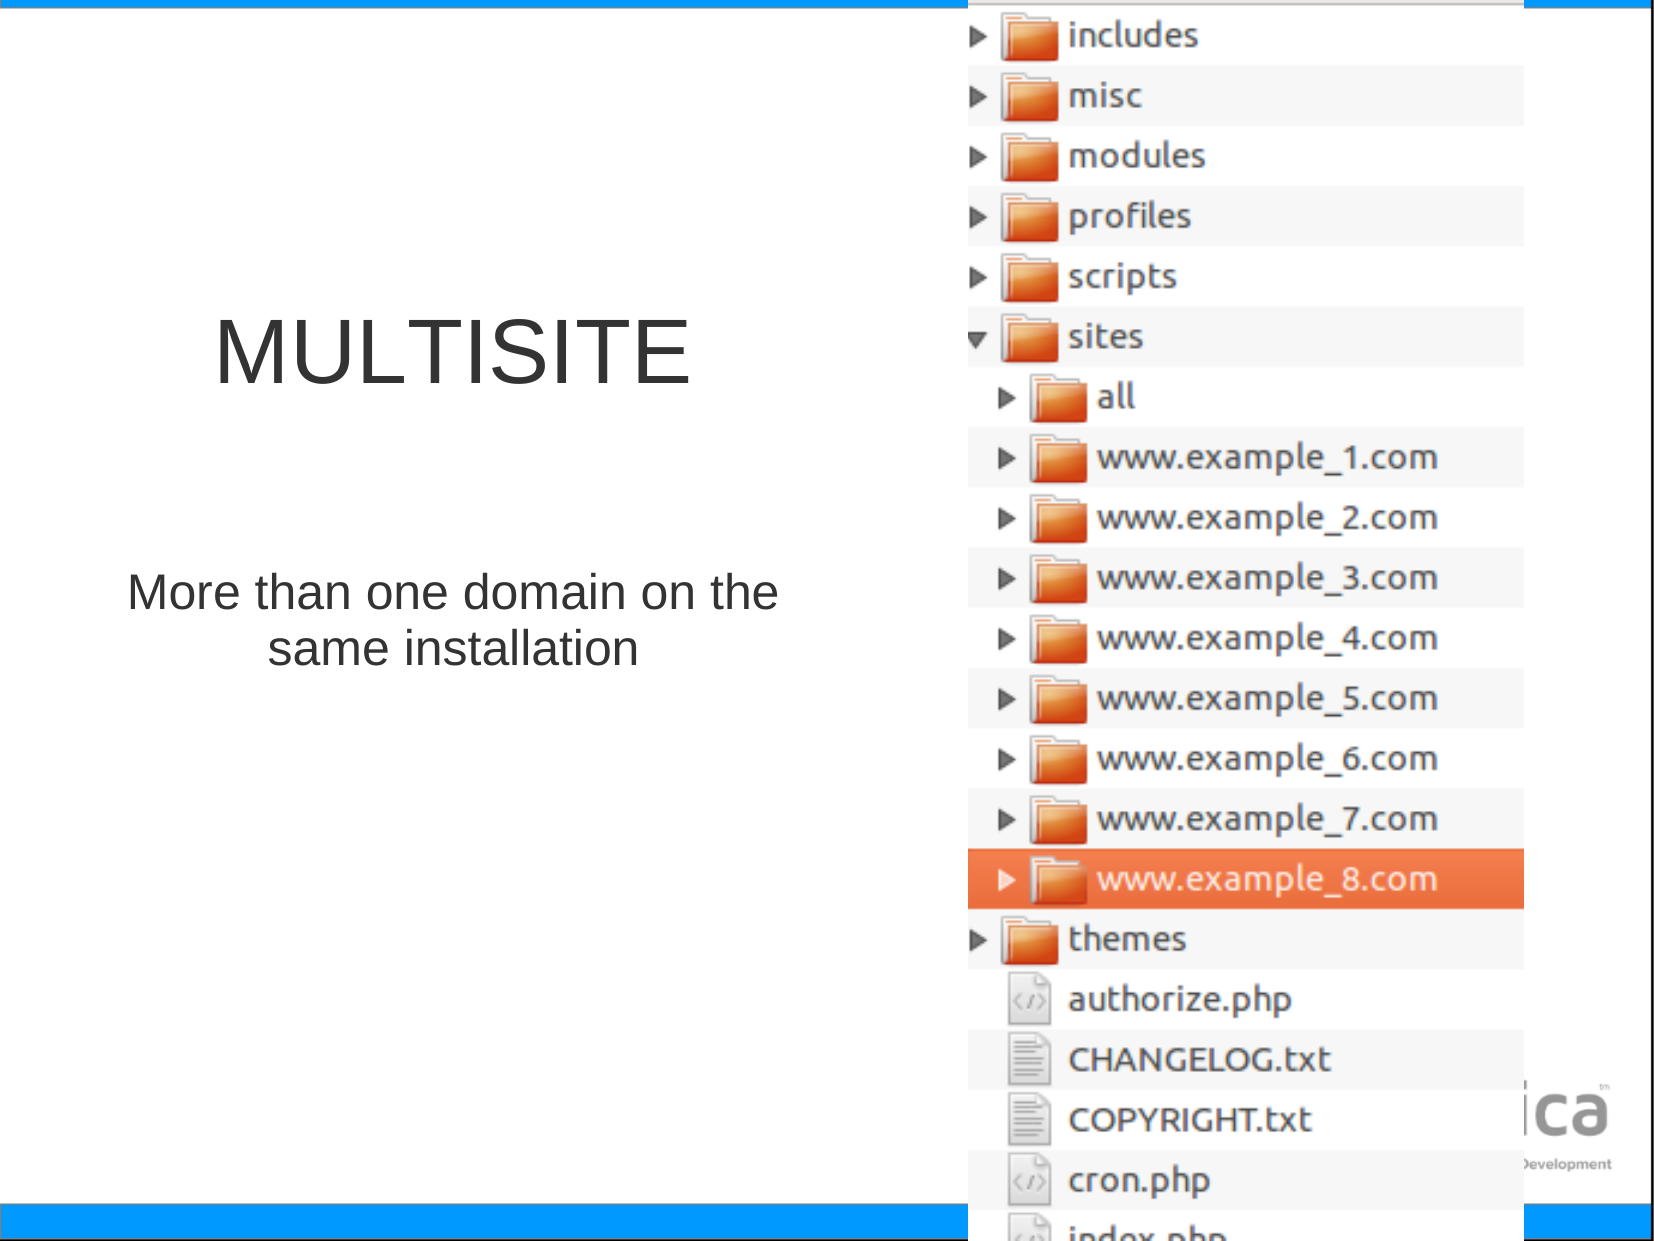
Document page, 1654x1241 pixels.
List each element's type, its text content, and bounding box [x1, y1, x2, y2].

picture [0, 0, 1654, 1241]
list MULTISITE More than one domain on the same installation [93, 300, 814, 1005]
